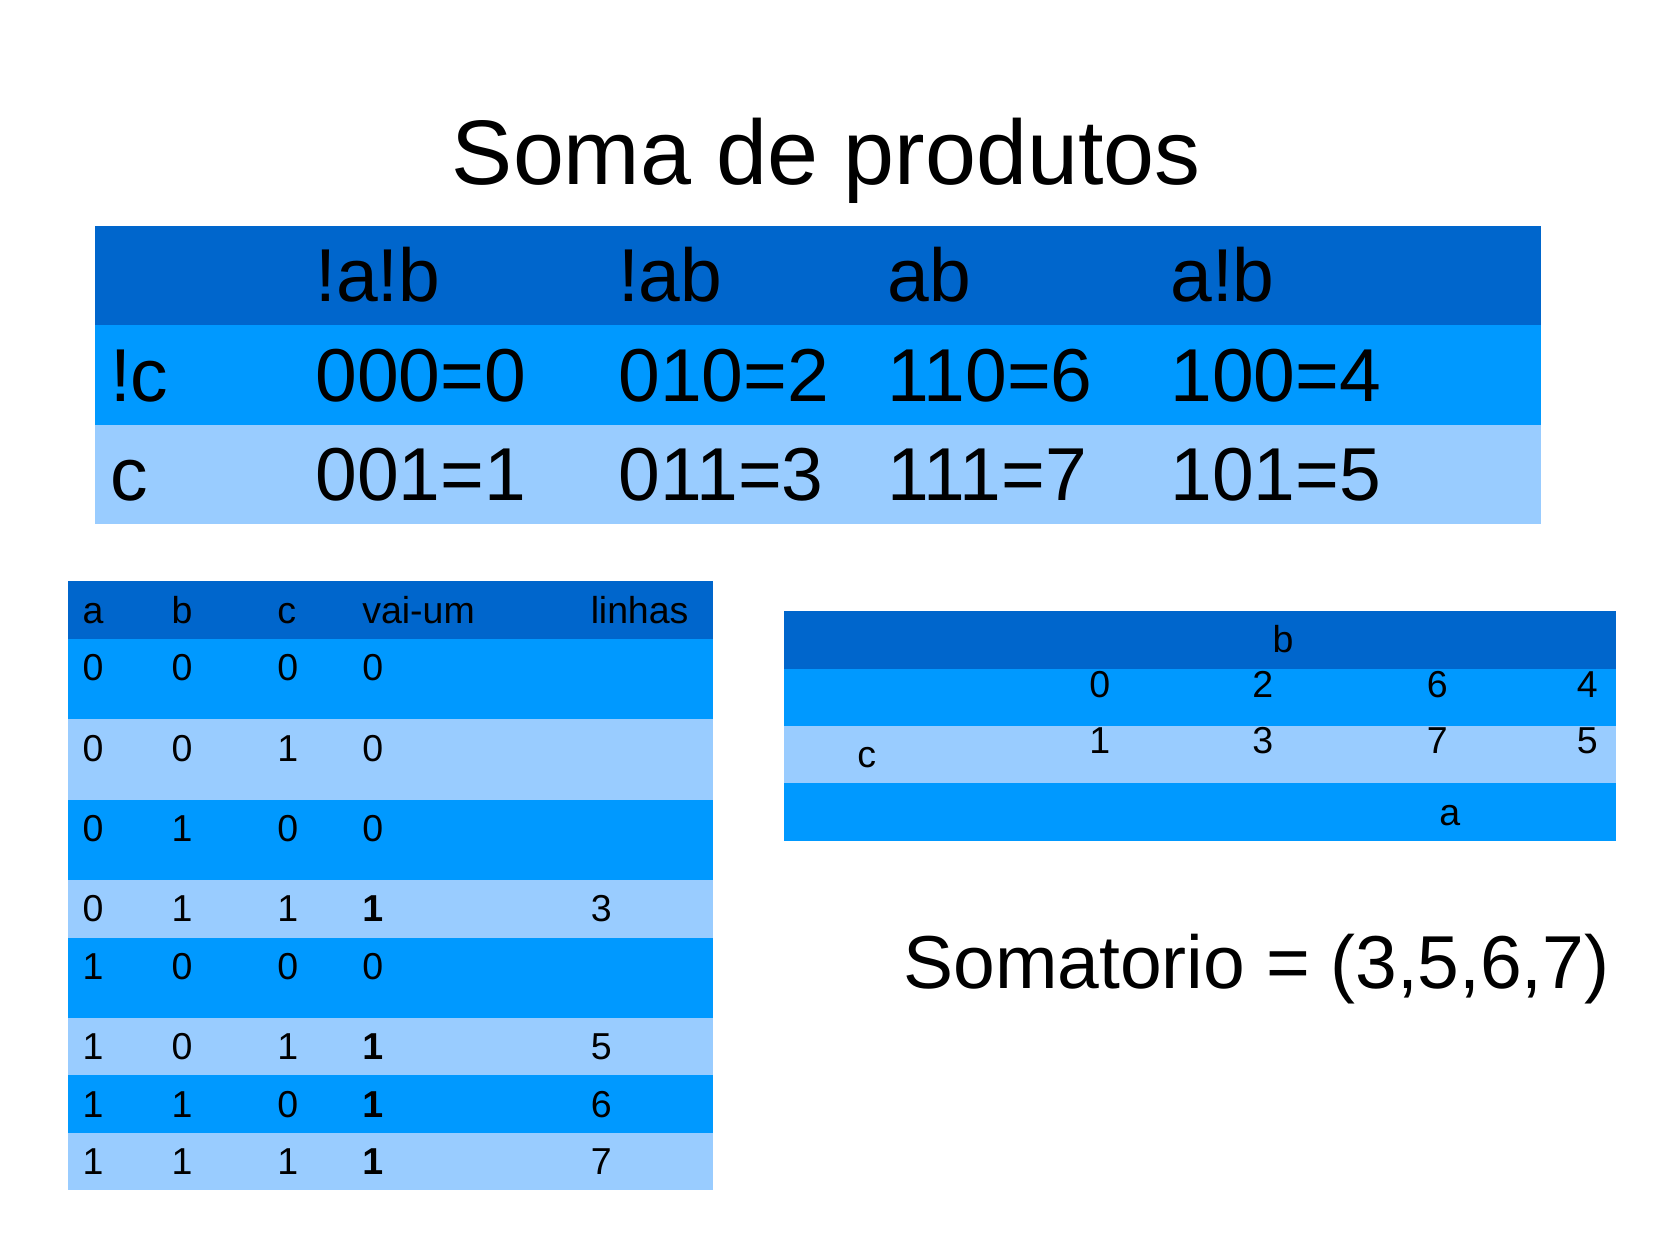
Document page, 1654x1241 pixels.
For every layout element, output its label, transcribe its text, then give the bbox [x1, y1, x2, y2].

table_header ab [873, 226, 1156, 325]
text_box 4 [1562, 655, 1613, 712]
table_cell 1 [157, 800, 263, 880]
table_header !a!b [301, 226, 603, 325]
table_cell 1 [348, 1075, 576, 1133]
table_cell 1 [263, 1018, 348, 1075]
table_header [1450, 611, 1616, 669]
table_cell 0 [348, 938, 576, 1018]
table_header c [263, 581, 348, 639]
table_cell 101=5 [1156, 425, 1541, 524]
table_cell [576, 800, 713, 880]
table_cell 6 [576, 1075, 713, 1133]
table_cell 001=1 [301, 425, 603, 524]
table_cell 0 [157, 938, 263, 1018]
table_header b [1117, 611, 1450, 669]
table_cell a [1288, 783, 1616, 841]
table_cell 1 [348, 1018, 576, 1075]
table_cell c [784, 726, 950, 783]
table_cell [950, 783, 1117, 841]
text_box 5 [1562, 712, 1613, 770]
table_cell [1288, 726, 1450, 783]
table_cell [1117, 726, 1237, 783]
table_header [784, 611, 950, 669]
table_cell 010=2 [603, 325, 873, 425]
table_cell [1117, 783, 1237, 841]
table_cell [576, 639, 713, 719]
table_header [95, 226, 301, 325]
table_cell 110=6 [873, 325, 1156, 425]
table_cell 111=7 [873, 425, 1156, 524]
table_cell 1 [68, 1018, 157, 1075]
table_cell 1 [68, 1075, 157, 1133]
table_cell [576, 938, 713, 1018]
table_header b [157, 581, 263, 639]
table_header a [68, 581, 157, 639]
text_box Somatorio = (3,5,6,7) [888, 913, 1237, 1013]
table_cell [1126, 669, 1237, 726]
text_box 7 [1412, 712, 1463, 770]
table_cell 0 [68, 639, 157, 719]
table_cell 1 [157, 880, 263, 938]
table_cell 000=0 [301, 325, 603, 425]
table_cell 1 [68, 938, 157, 1018]
table_cell !c [95, 325, 301, 425]
table_cell 0 [263, 800, 348, 880]
table_cell [784, 783, 950, 841]
table_cell 1 [263, 880, 348, 938]
table_cell [1288, 669, 1412, 726]
table_cell 0 [68, 880, 157, 938]
table_cell 1 [263, 719, 348, 800]
table_cell 1 [348, 1133, 576, 1190]
table_header a!b [1156, 226, 1541, 325]
table_cell 100=4 [1156, 325, 1541, 425]
table_cell [1450, 726, 1616, 783]
table_cell 1 [348, 880, 576, 938]
table_cell 0 [157, 719, 263, 800]
table_cell 1 [157, 1133, 263, 1190]
table_cell 1 [68, 1133, 157, 1190]
table_cell 7 [576, 1133, 713, 1190]
text_box Somatorio = (3,5,6,7) [1288, 913, 1613, 1013]
table_cell [1463, 669, 1562, 726]
table_cell 0 [157, 1018, 263, 1075]
table_cell 0 [348, 639, 576, 719]
table_header linhas [576, 581, 713, 639]
table_header [950, 611, 1117, 669]
table_cell 0 [263, 639, 348, 719]
table_cell [784, 669, 950, 726]
text_box 3 [1237, 712, 1288, 1032]
table_cell c [95, 425, 301, 524]
table_header vai-um [348, 581, 576, 639]
table_cell 0 [348, 800, 576, 880]
text_box 2 [1237, 655, 1288, 712]
table_cell 0 [348, 719, 576, 800]
table_cell 0 [68, 719, 157, 800]
table_cell 1 [263, 1133, 348, 1190]
table_cell 0 [263, 938, 348, 1018]
table_cell 1 [157, 1075, 263, 1133]
table_cell 0 [263, 1075, 348, 1133]
table_cell [576, 719, 713, 800]
table_cell [950, 669, 1074, 726]
table_cell 0 [68, 800, 157, 880]
text_box 0 [1074, 655, 1126, 713]
table_cell [950, 726, 1117, 783]
table_cell 011=3 [603, 425, 873, 524]
text_box 1 [1074, 713, 1126, 770]
table_header !ab [603, 226, 873, 325]
table_cell 5 [576, 1018, 713, 1075]
table_cell 0 [157, 639, 263, 719]
title Soma de produtos [82, 49, 1571, 257]
table_cell 3 [576, 880, 713, 938]
text_box 6 [1412, 655, 1463, 712]
